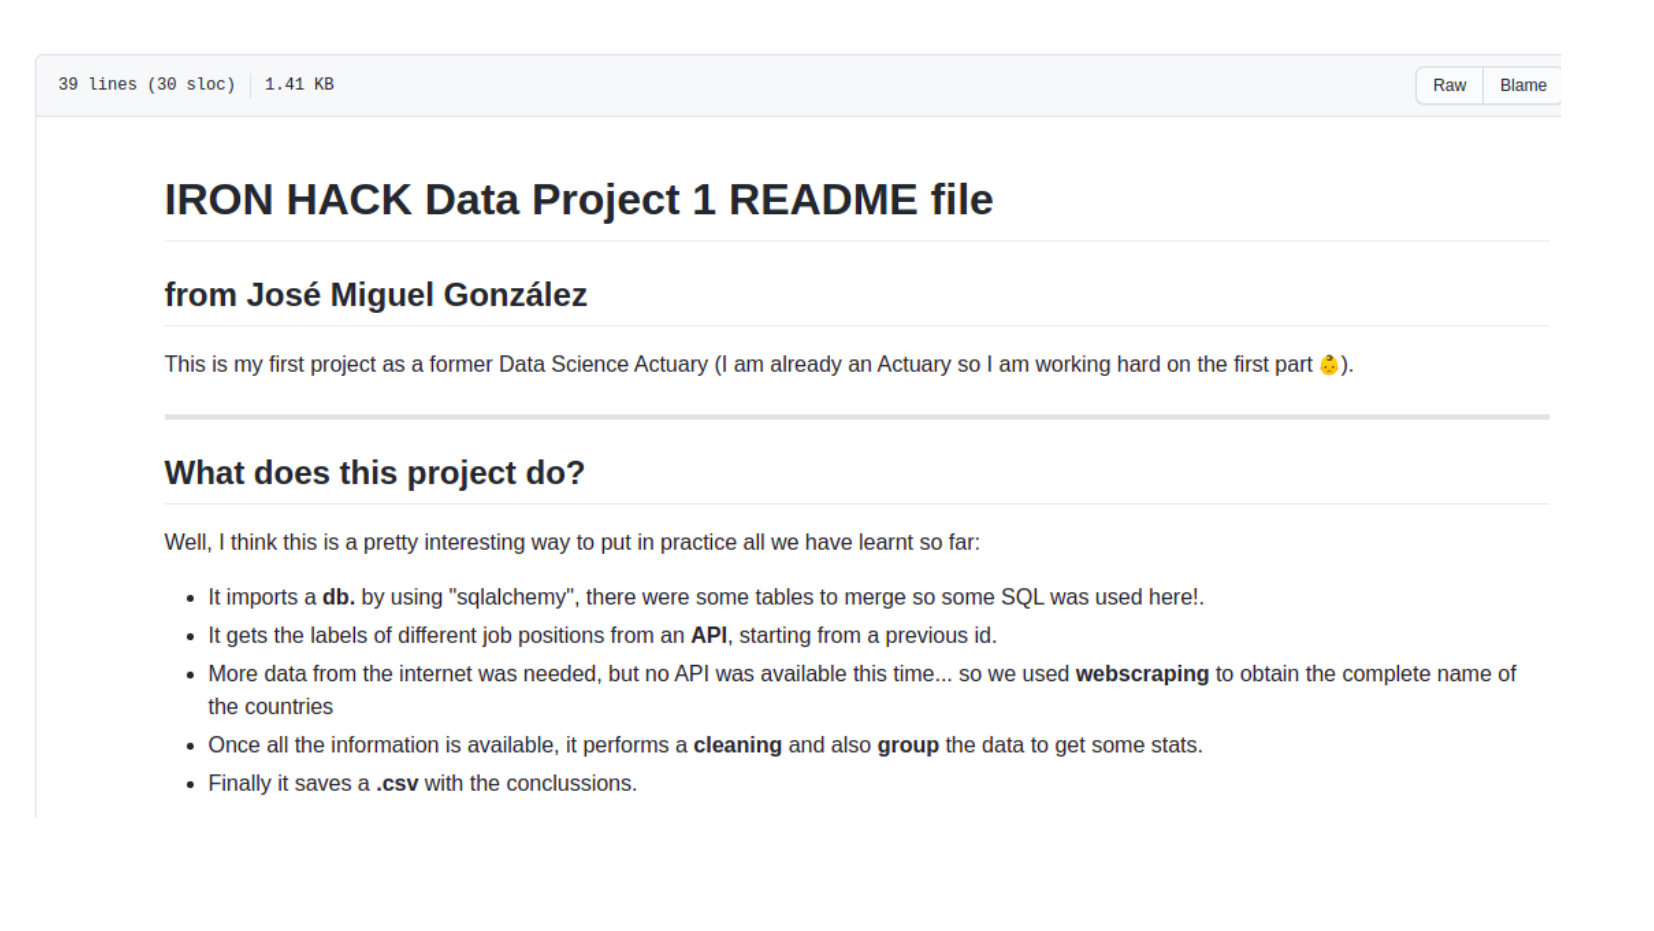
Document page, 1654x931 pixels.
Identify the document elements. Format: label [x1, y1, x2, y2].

picture [27, 46, 1562, 817]
